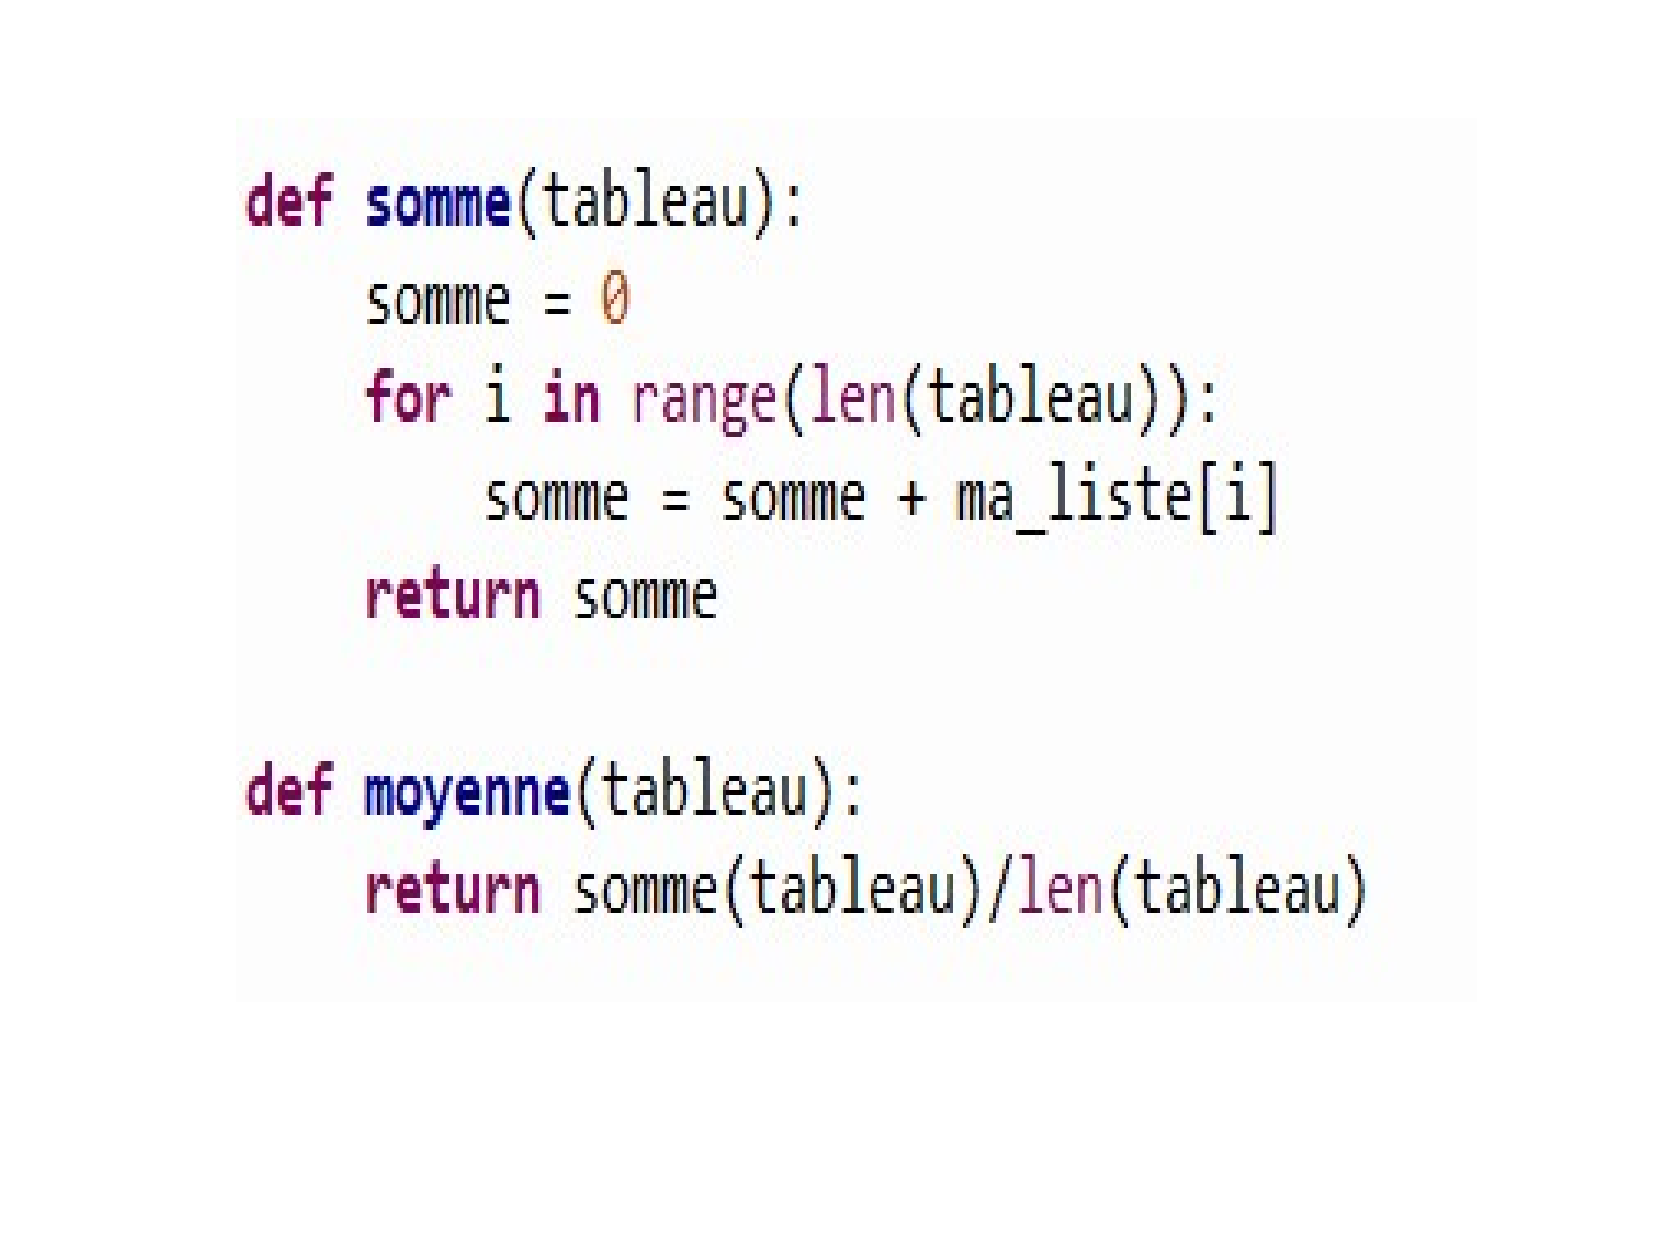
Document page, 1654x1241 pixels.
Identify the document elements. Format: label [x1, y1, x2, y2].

picture [236, 118, 1477, 1002]
